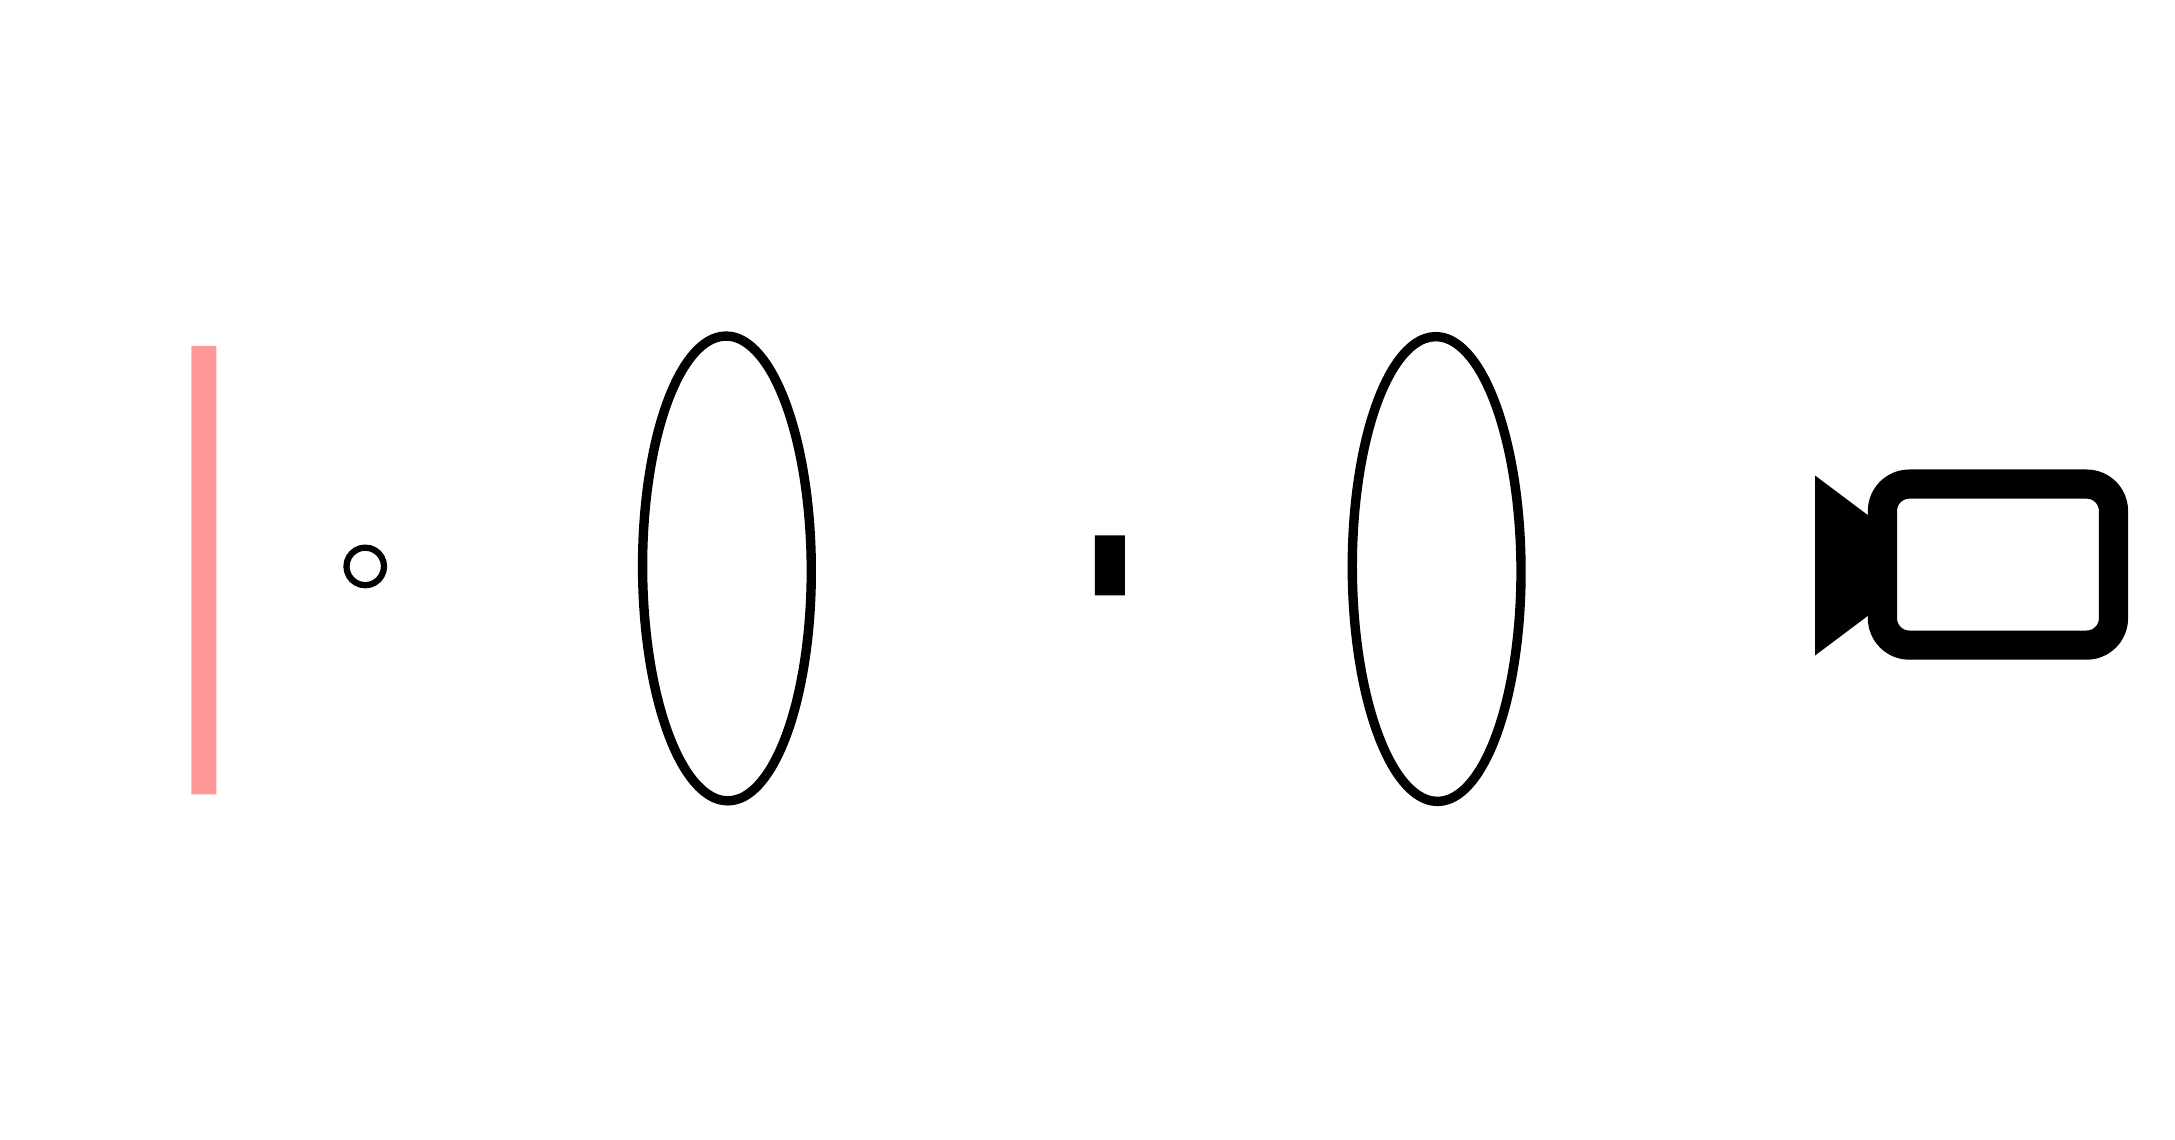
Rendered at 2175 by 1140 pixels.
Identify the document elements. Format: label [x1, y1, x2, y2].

text_box [1094, 535, 1125, 596]
text_box [1815, 475, 1876, 656]
text_box [1352, 336, 1522, 802]
text_box [1882, 484, 2114, 646]
text_box [642, 336, 812, 801]
